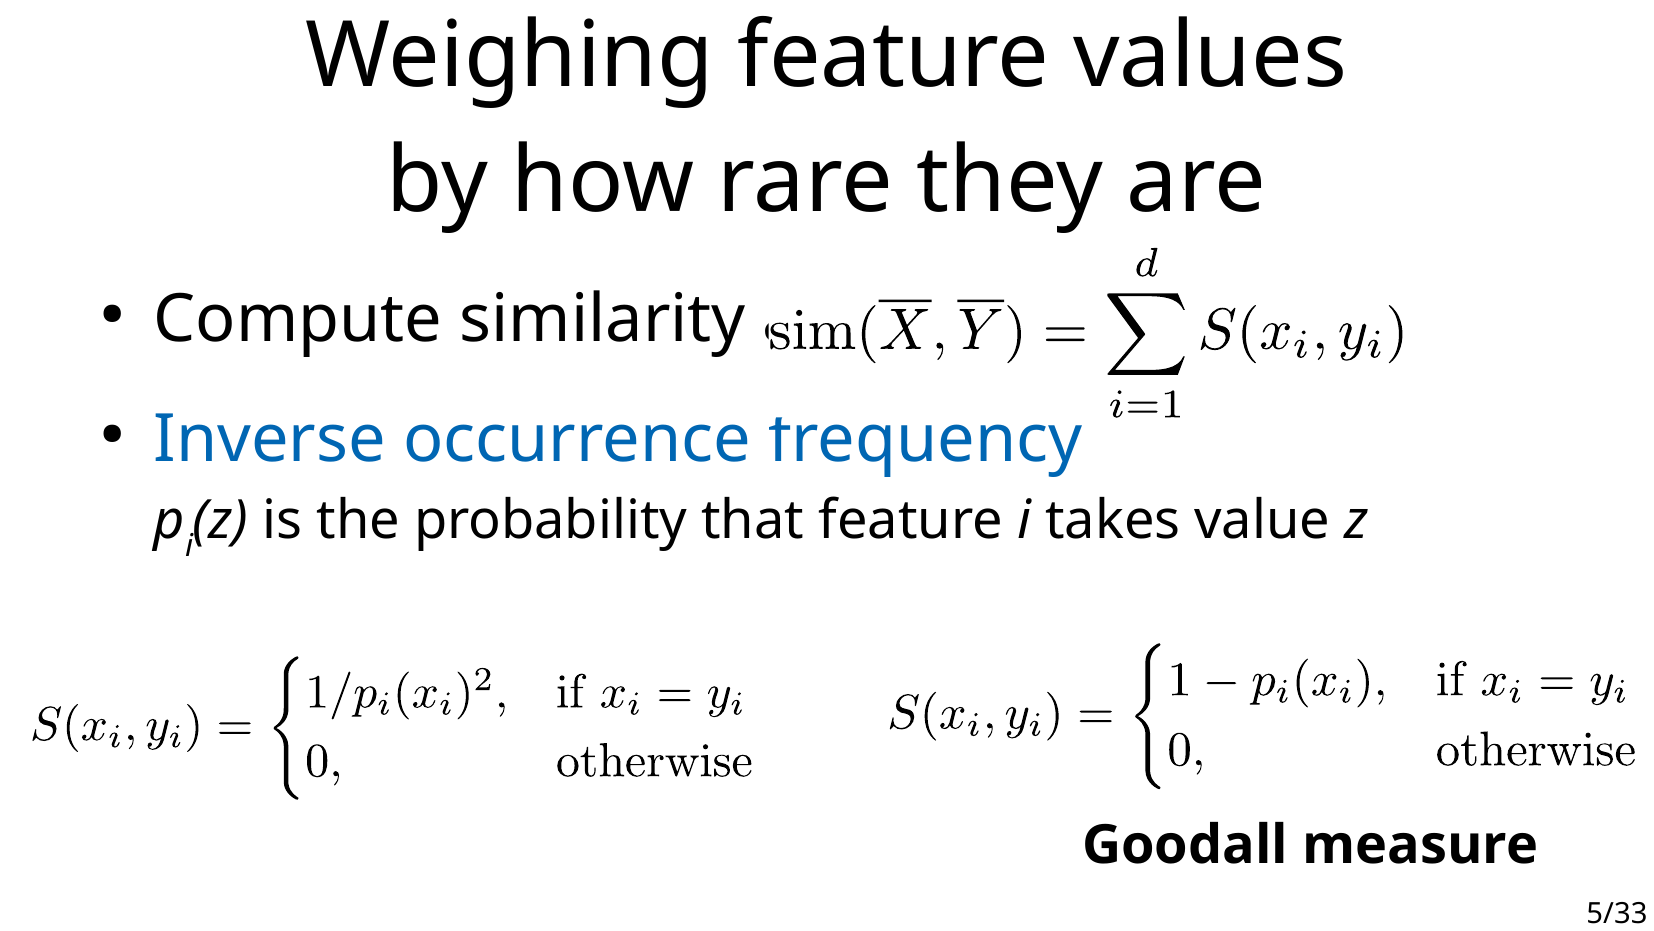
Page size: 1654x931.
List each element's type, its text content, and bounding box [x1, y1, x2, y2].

text_box [768, 247, 1409, 418]
text_box Goodall measure [1067, 798, 1592, 893]
text_box [30, 656, 753, 800]
title Weighing feature values by how rare they are [82, 0, 1571, 243]
list Compute similarity as Inverse occurrence frequency pi(z) is the probability that feature i takes value z [82, 270, 1571, 781]
text_box [887, 643, 1637, 790]
